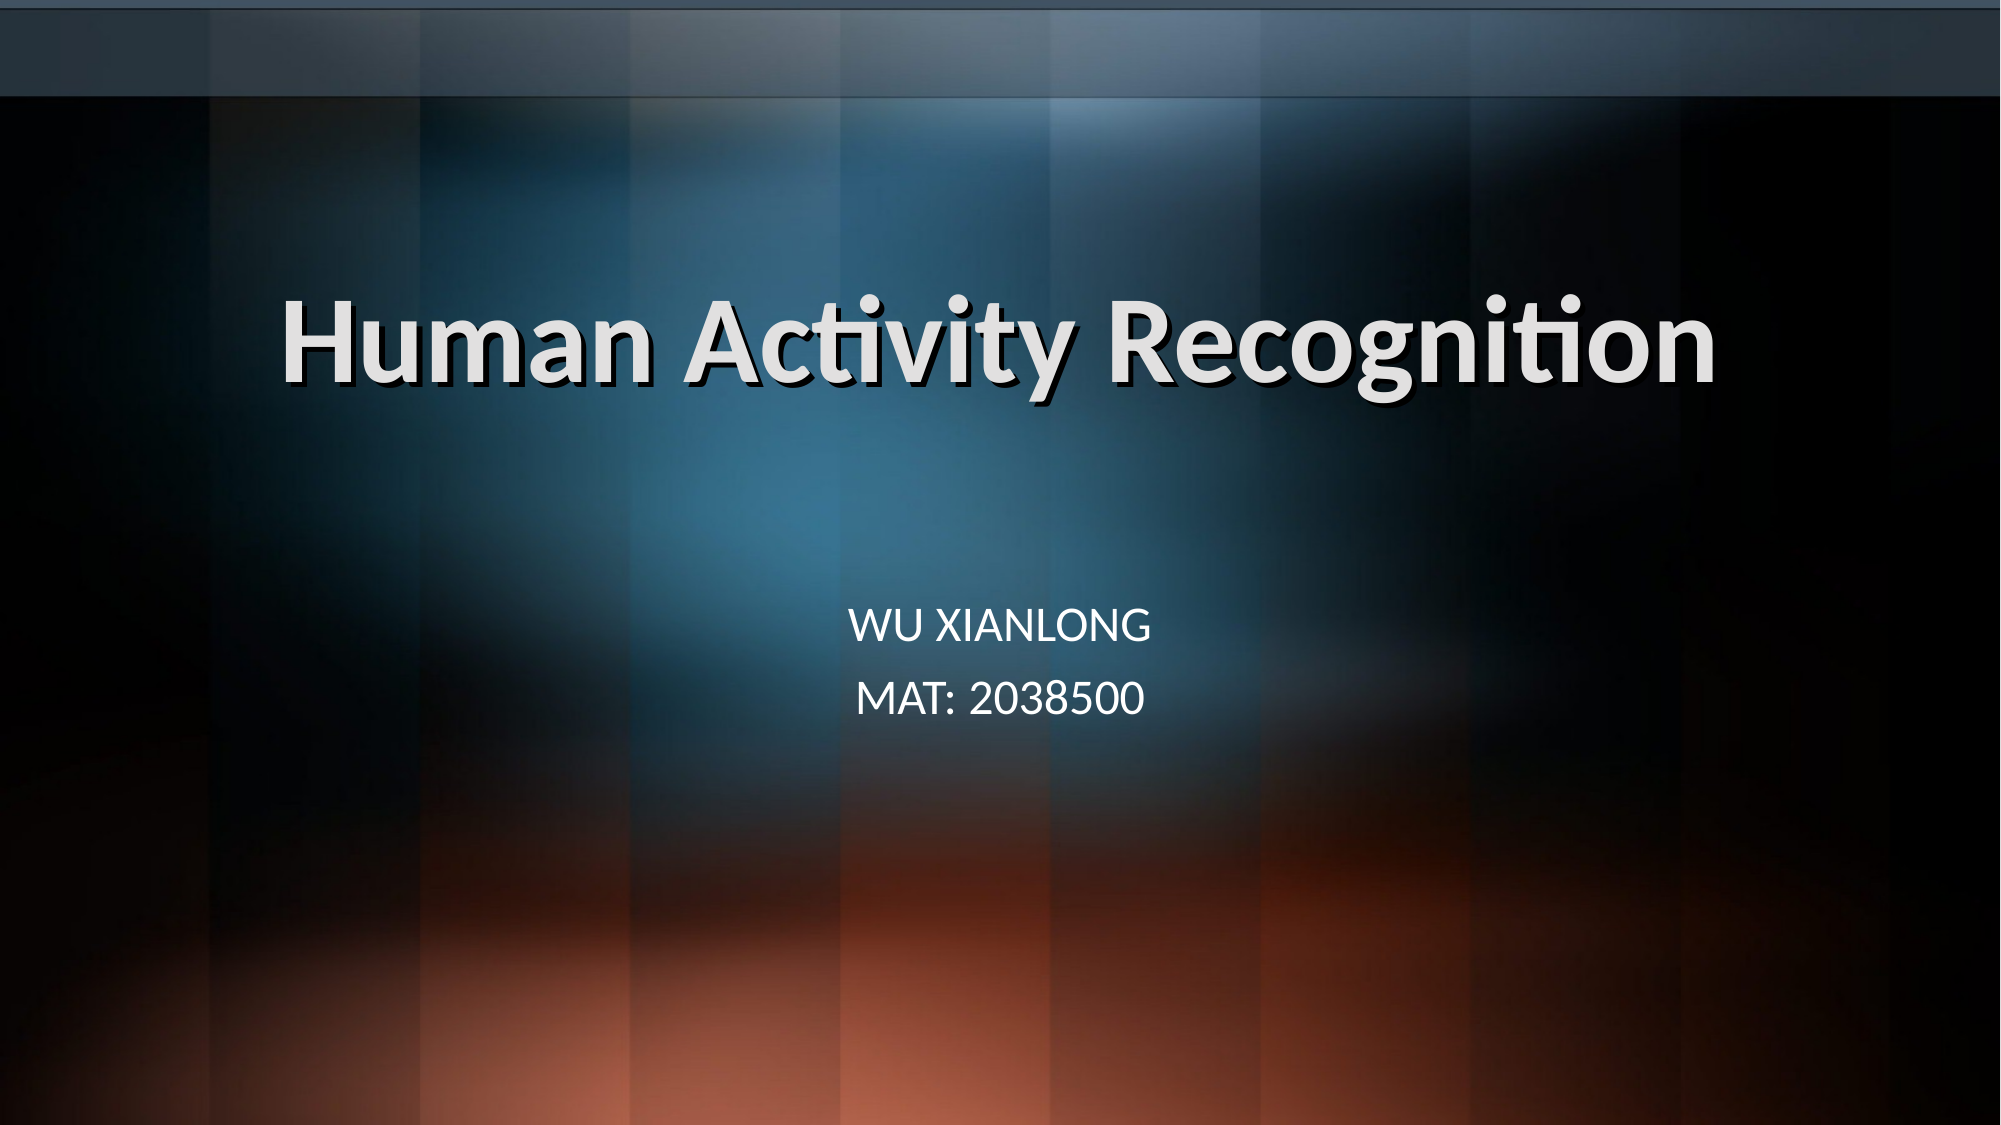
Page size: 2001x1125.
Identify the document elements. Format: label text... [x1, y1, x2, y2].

subtitle WU XIANLONG MAT: 2038500 [249, 590, 1750, 863]
title Human Activity Recognition [249, 218, 1750, 416]
